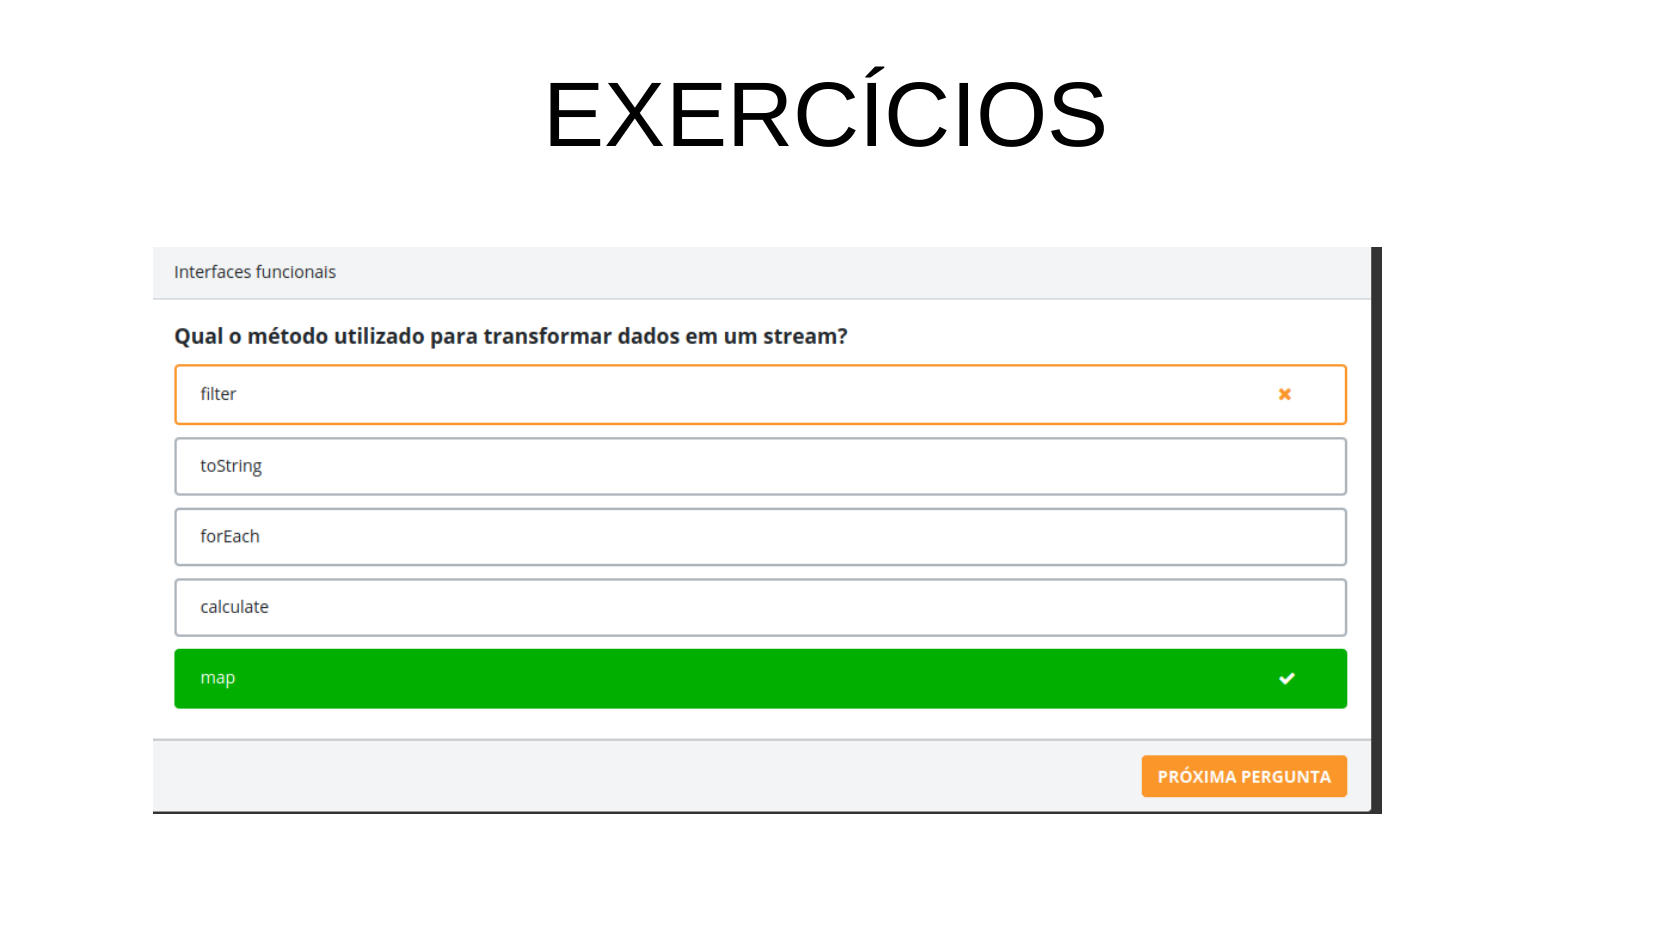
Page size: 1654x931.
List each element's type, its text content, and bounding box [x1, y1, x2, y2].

picture [153, 247, 1382, 814]
title EXERCÍCIOS [82, 37, 1571, 193]
